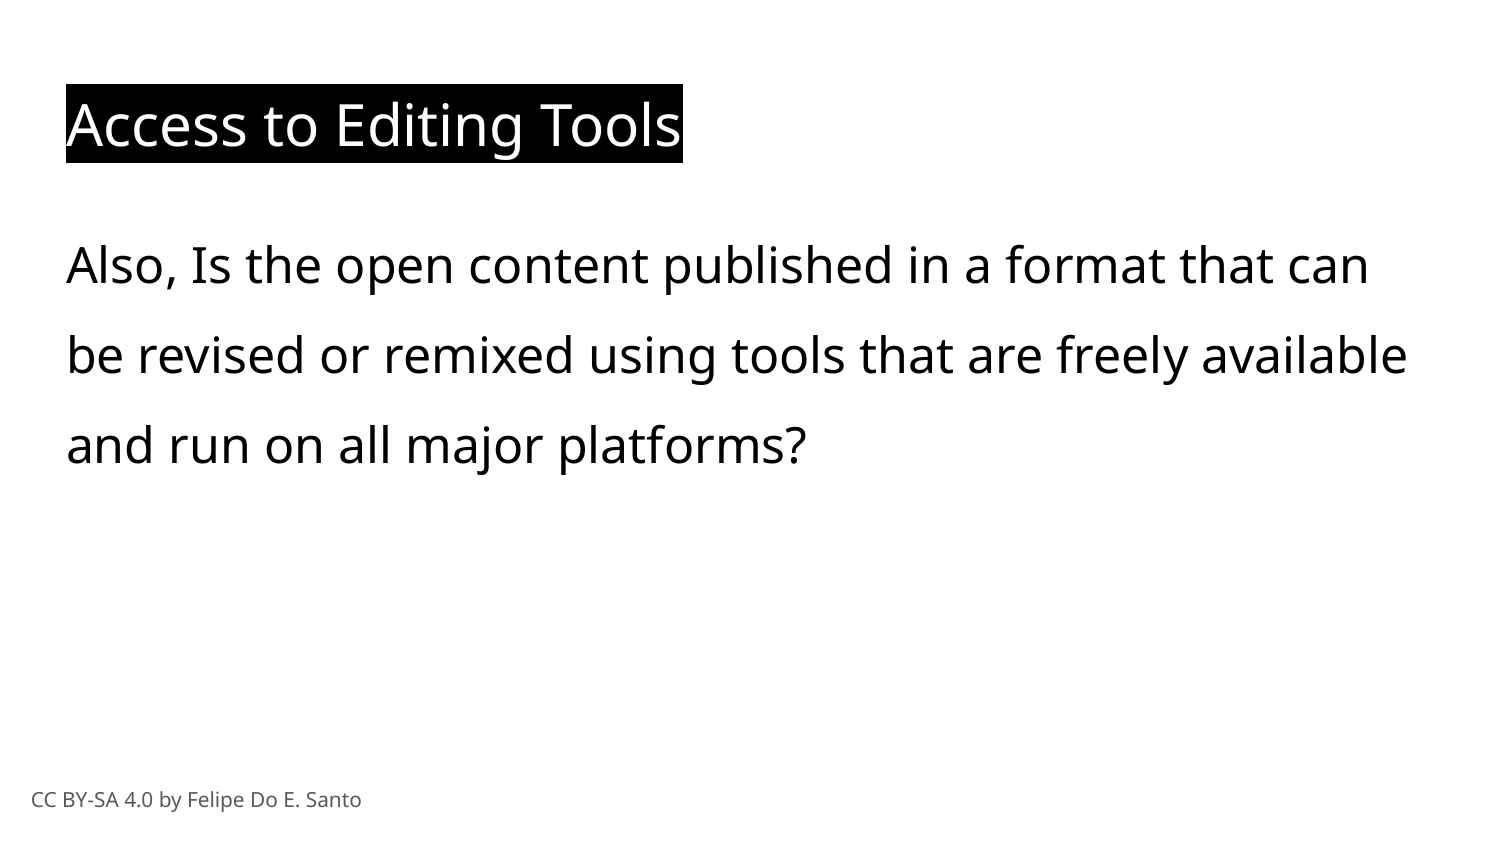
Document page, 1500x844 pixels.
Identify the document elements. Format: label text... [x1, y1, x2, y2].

text_box CC BY-SA 4.0 by Felipe Do E. Santo [15, 771, 421, 826]
list Also, Is the open content published in a format that can be revised or remixed using tools that are freely available and run on all major platforms? [51, 189, 1449, 750]
title Access to Editing Tools [51, 72, 1449, 167]
